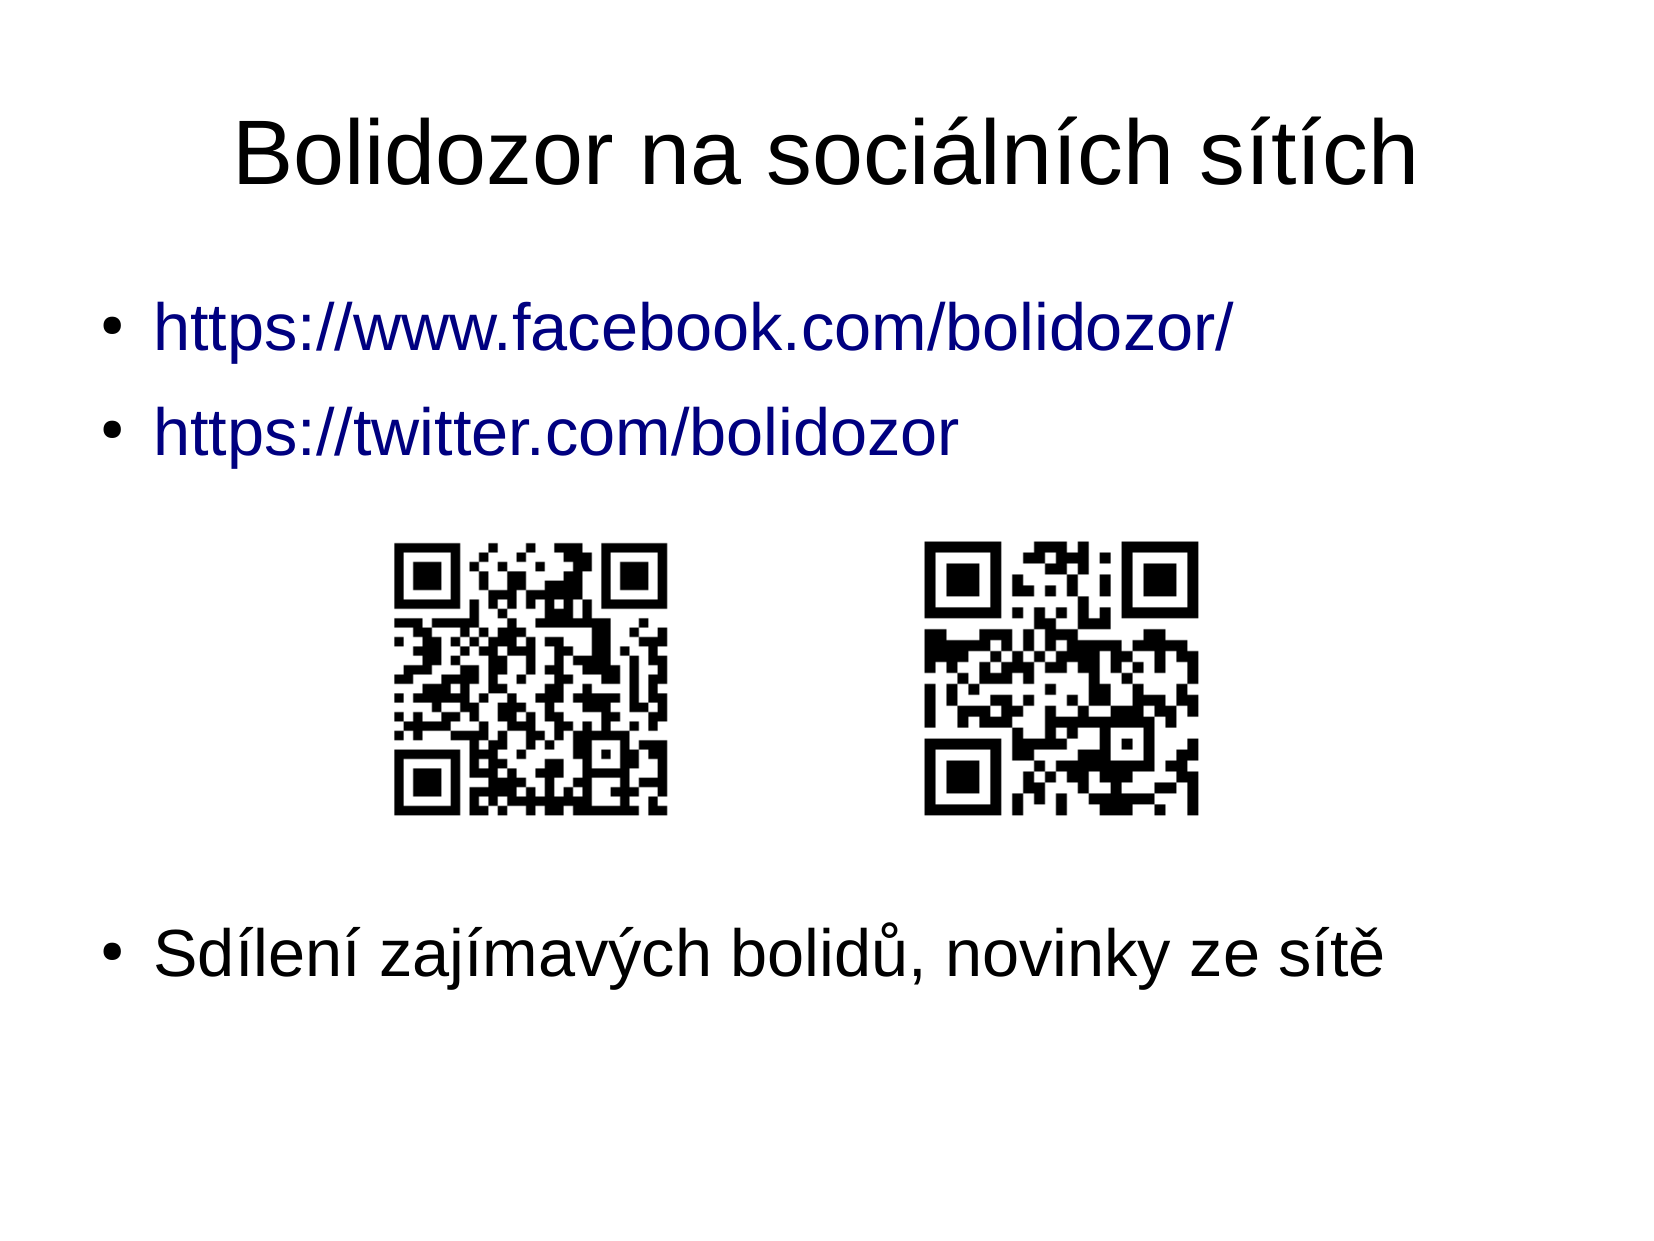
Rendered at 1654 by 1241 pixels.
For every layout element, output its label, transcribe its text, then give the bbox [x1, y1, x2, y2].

picture [867, 484, 1258, 875]
title Bolidozor na sociálních sítích [82, 49, 1571, 257]
picture [335, 484, 727, 875]
list https://www.facebook.com/bolidozor/ https://twitter.com/bolidozor Sdílení zajímavých bolidů, novinky ze sítě [82, 290, 1571, 1010]
